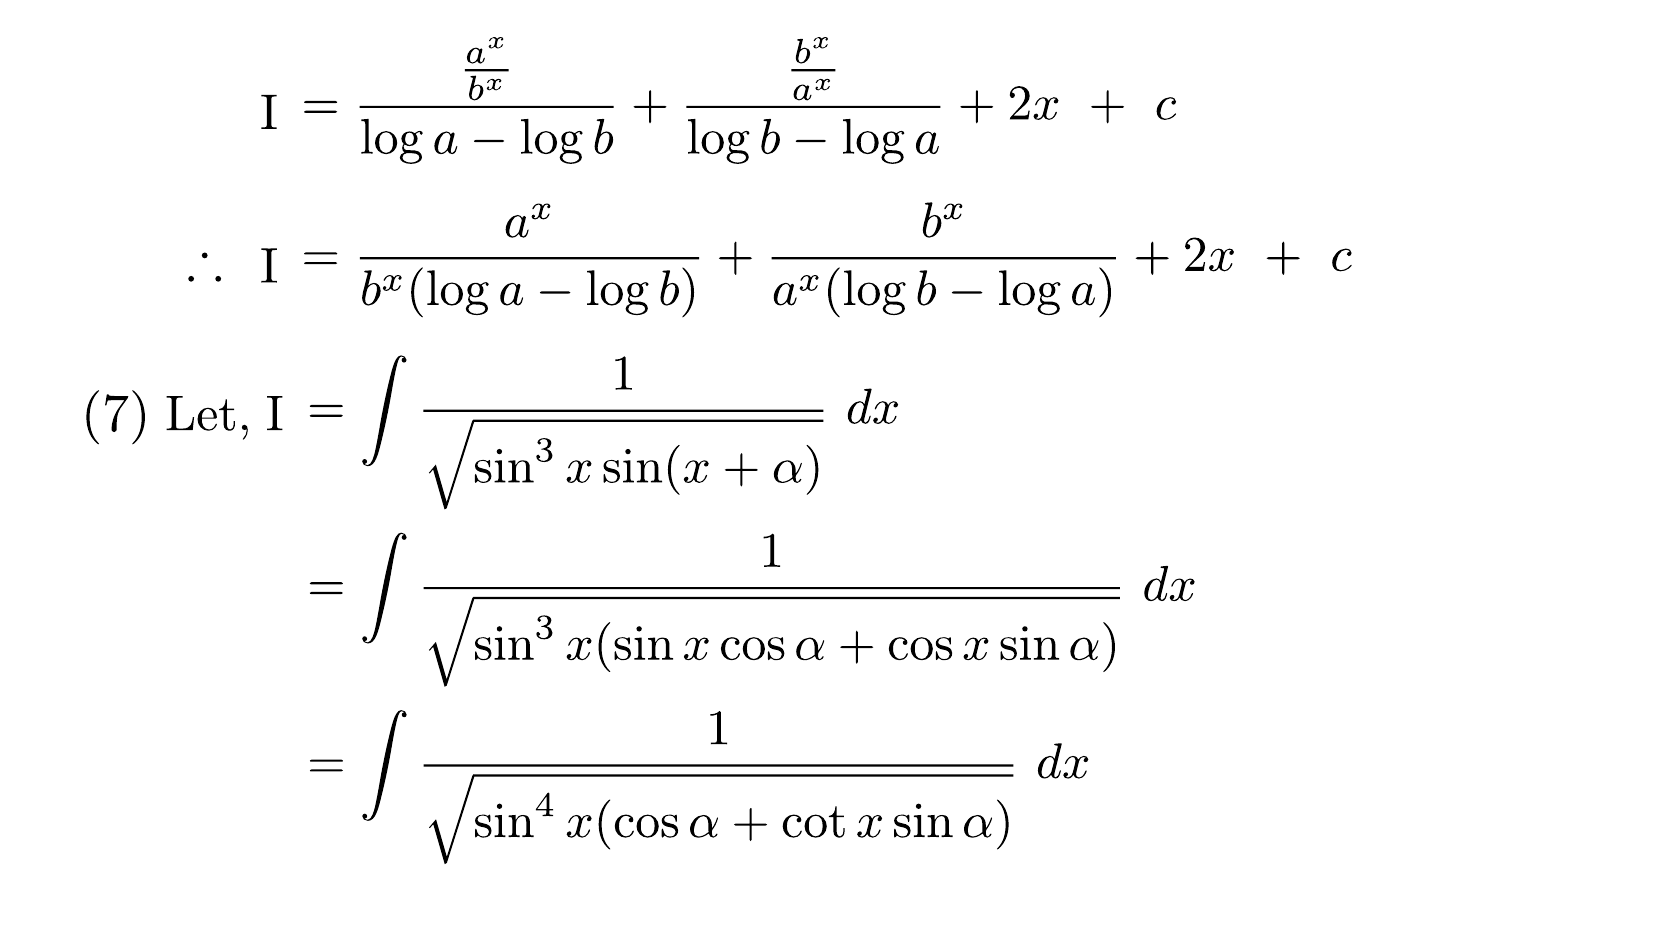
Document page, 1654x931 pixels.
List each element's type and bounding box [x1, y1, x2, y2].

text_box [166, 396, 248, 440]
text_box [261, 94, 277, 129]
text_box [303, 202, 1352, 318]
text_box [188, 252, 222, 282]
title [47, 37, 1607, 898]
text_box [309, 532, 1195, 687]
text_box [303, 37, 1177, 164]
text_box [261, 248, 277, 283]
text_box [309, 710, 1089, 865]
text_box [83, 390, 145, 445]
text_box [309, 355, 899, 510]
text_box [267, 396, 283, 431]
